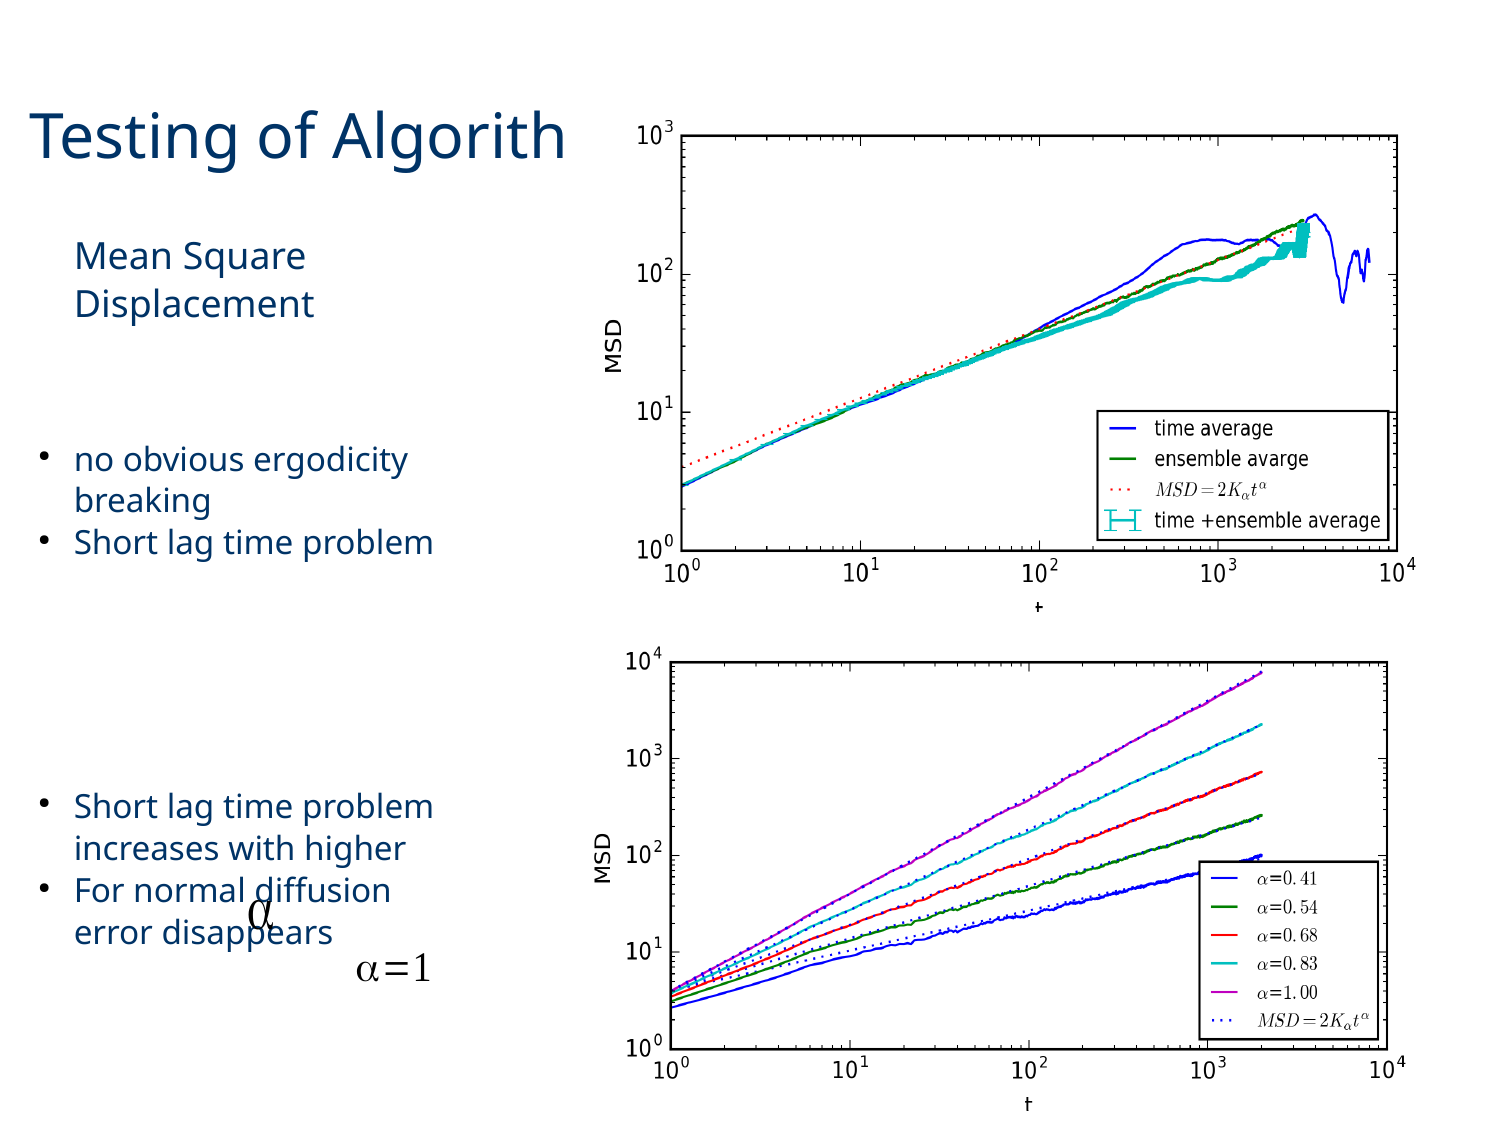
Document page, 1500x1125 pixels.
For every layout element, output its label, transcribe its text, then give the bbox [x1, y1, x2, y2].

text_box Mean Square Displacement no obvious ergodicity breaking Short lag time problem Short lag time problem increases with higher For normal diffusion error disappears [23, 224, 532, 1125]
chart [346, 944, 441, 992]
title Testing of Algorithm [29, 103, 566, 175]
chart [236, 897, 286, 934]
picture [555, 82, 1489, 1111]
